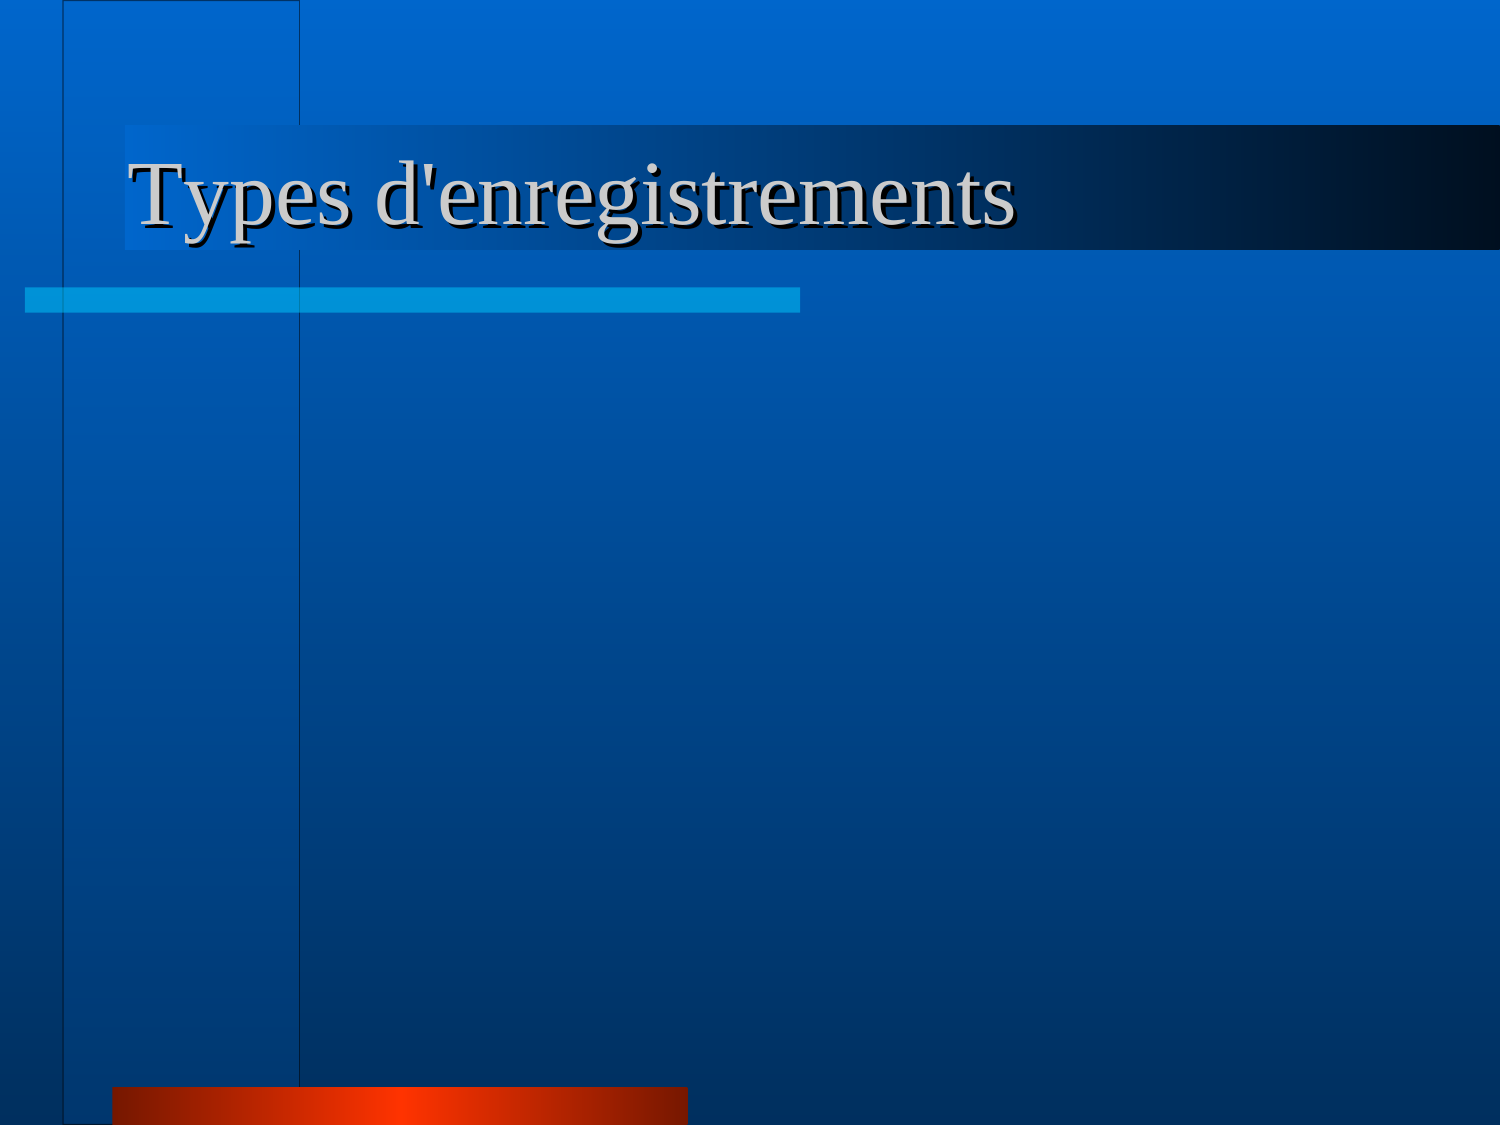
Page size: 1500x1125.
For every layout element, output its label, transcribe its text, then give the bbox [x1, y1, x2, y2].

title Types d'enregistrements [112, 76, 1388, 312]
